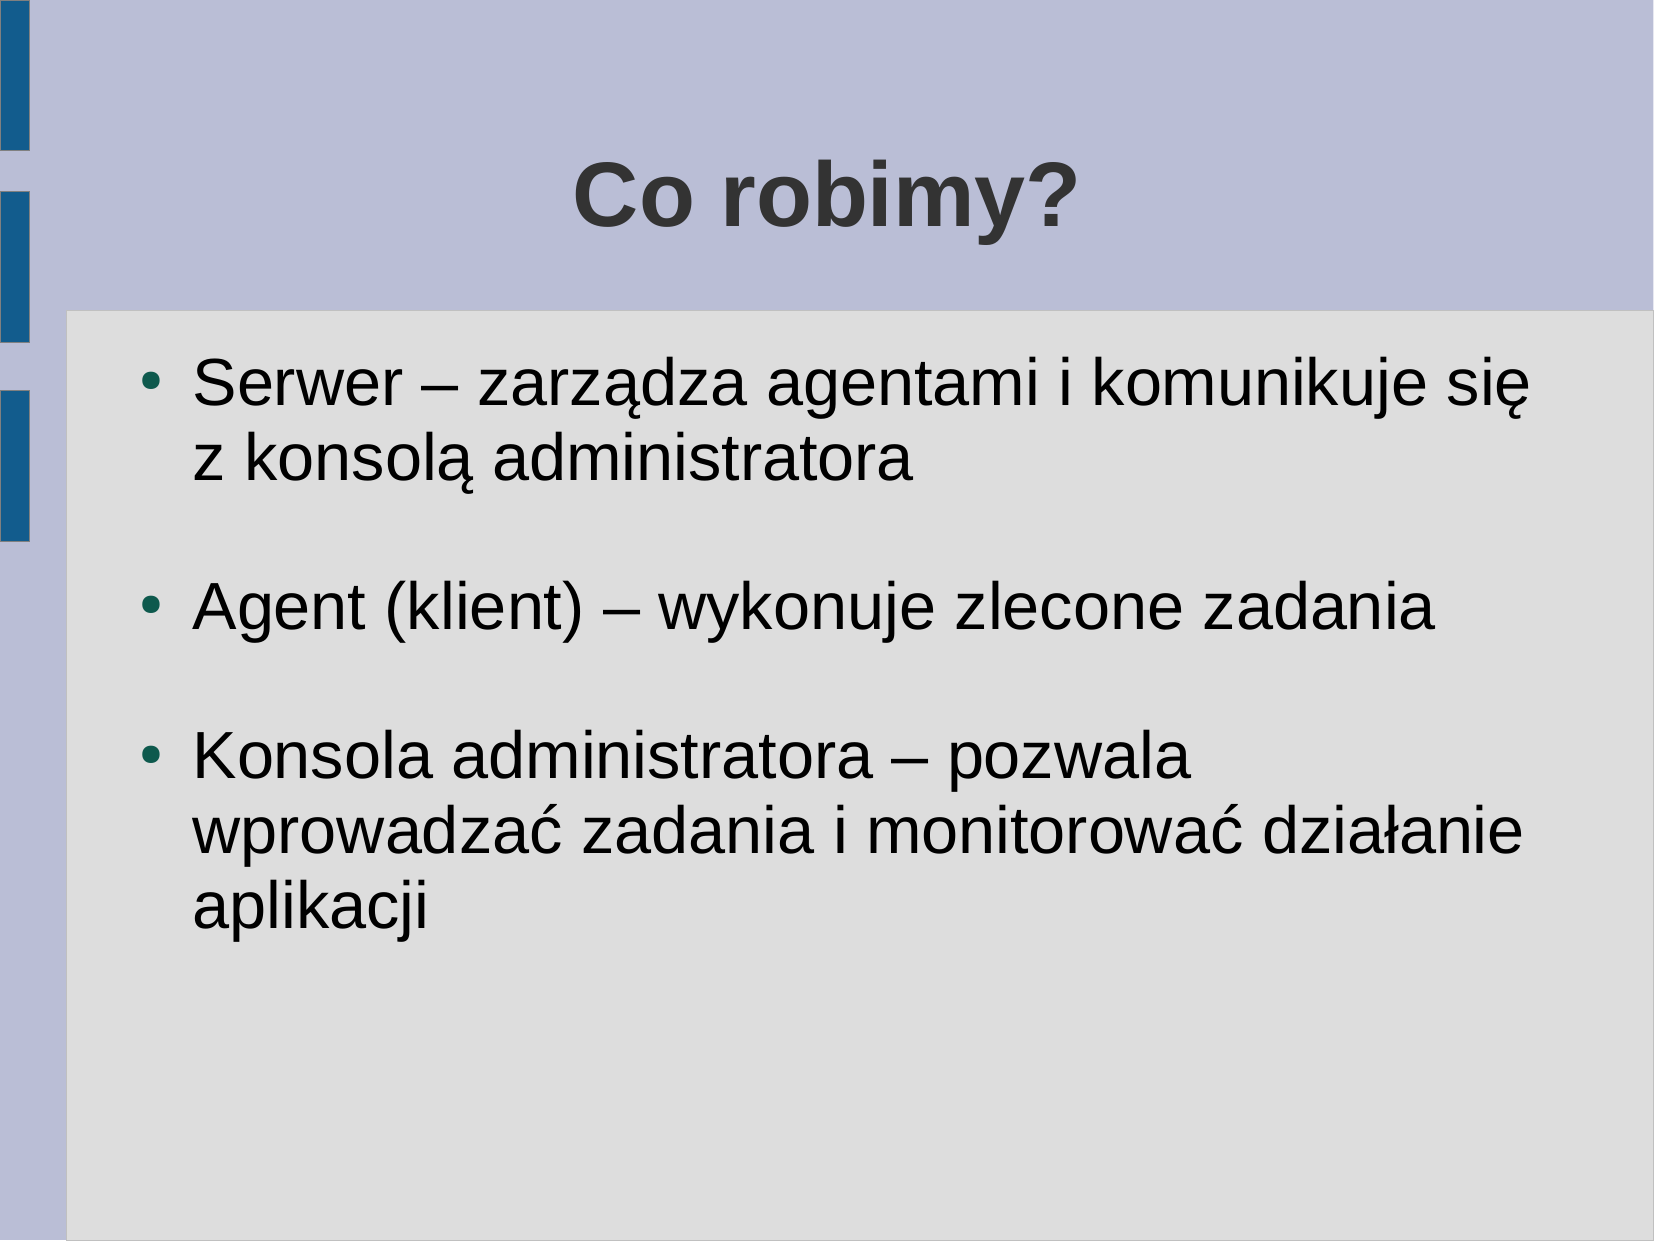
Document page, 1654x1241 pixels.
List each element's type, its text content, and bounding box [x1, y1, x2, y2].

list Serwer – zarządza agentami i komunikuje się z konsolą administratora Agent (klient) – wykonuje zlecone zadania Konsola administratora – pozwala wprowadzać zadania i monitorować działanie aplikacji [121, 344, 1534, 1127]
title Co robimy? [121, 91, 1534, 299]
